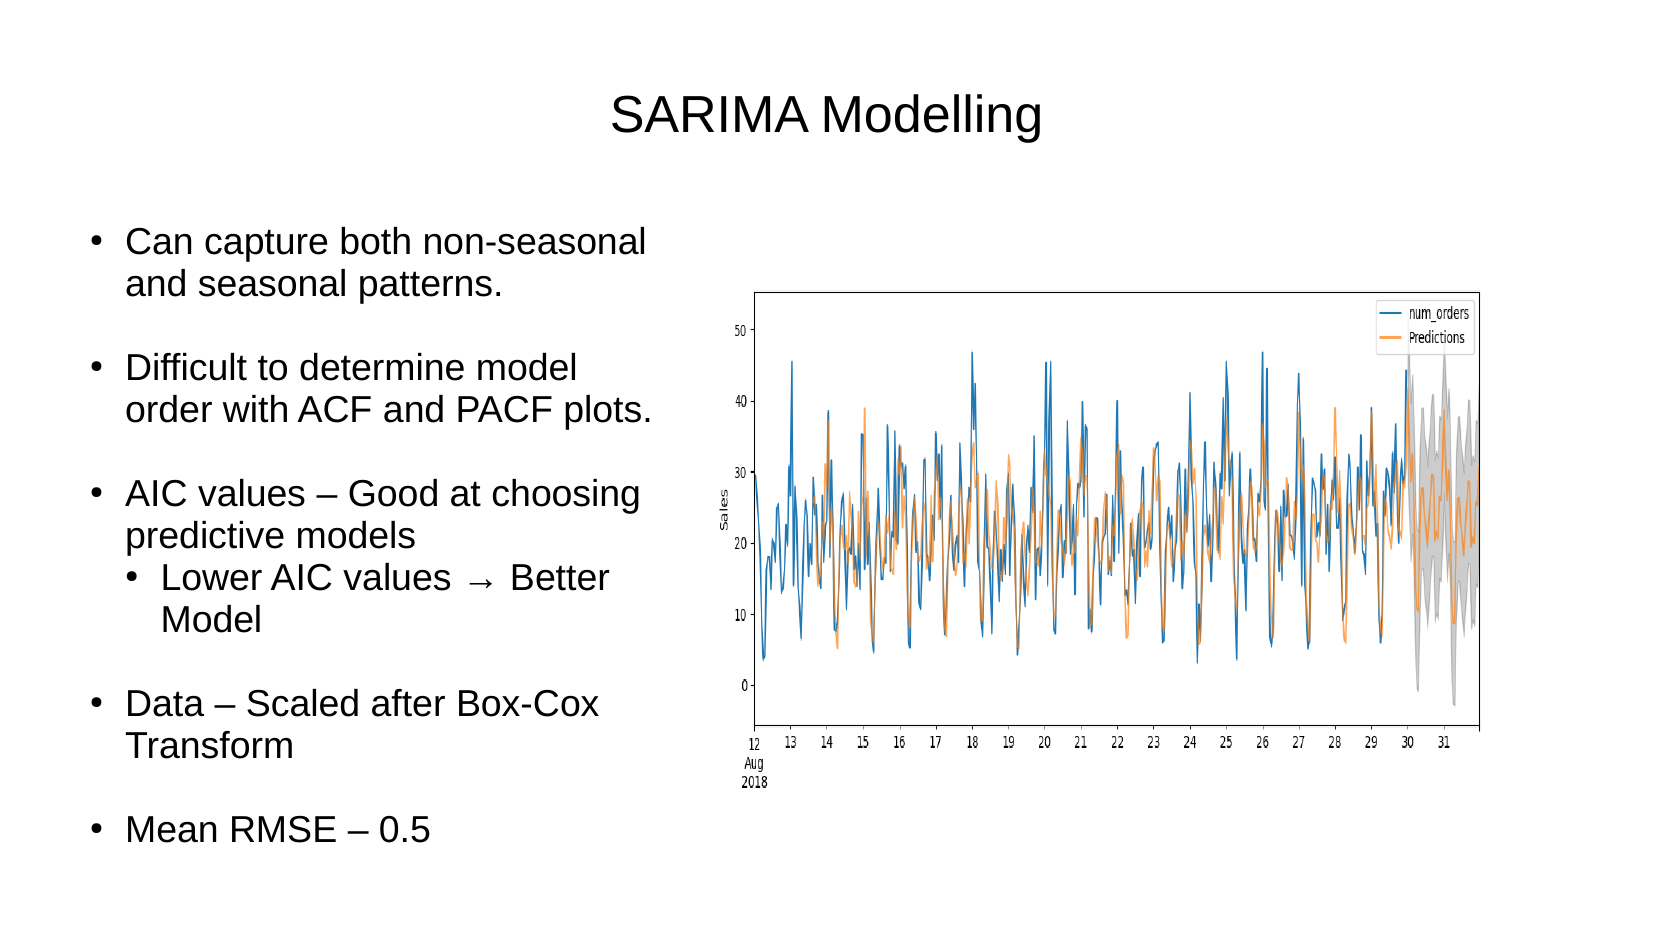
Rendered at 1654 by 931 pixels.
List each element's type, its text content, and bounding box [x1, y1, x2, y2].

text_box Can capture both non-seasonal and seasonal patterns. Difficult to determine model order with ACF and PACF plots. AIC values – Good at choosing predictive models Lower AIC values → Better Model Data – Scaled after Box-Cox Transform Mean RMSE – 0.5 [75, 213, 676, 901]
picture [676, 224, 1572, 788]
title SARIMA Modelling [82, 37, 1571, 193]
